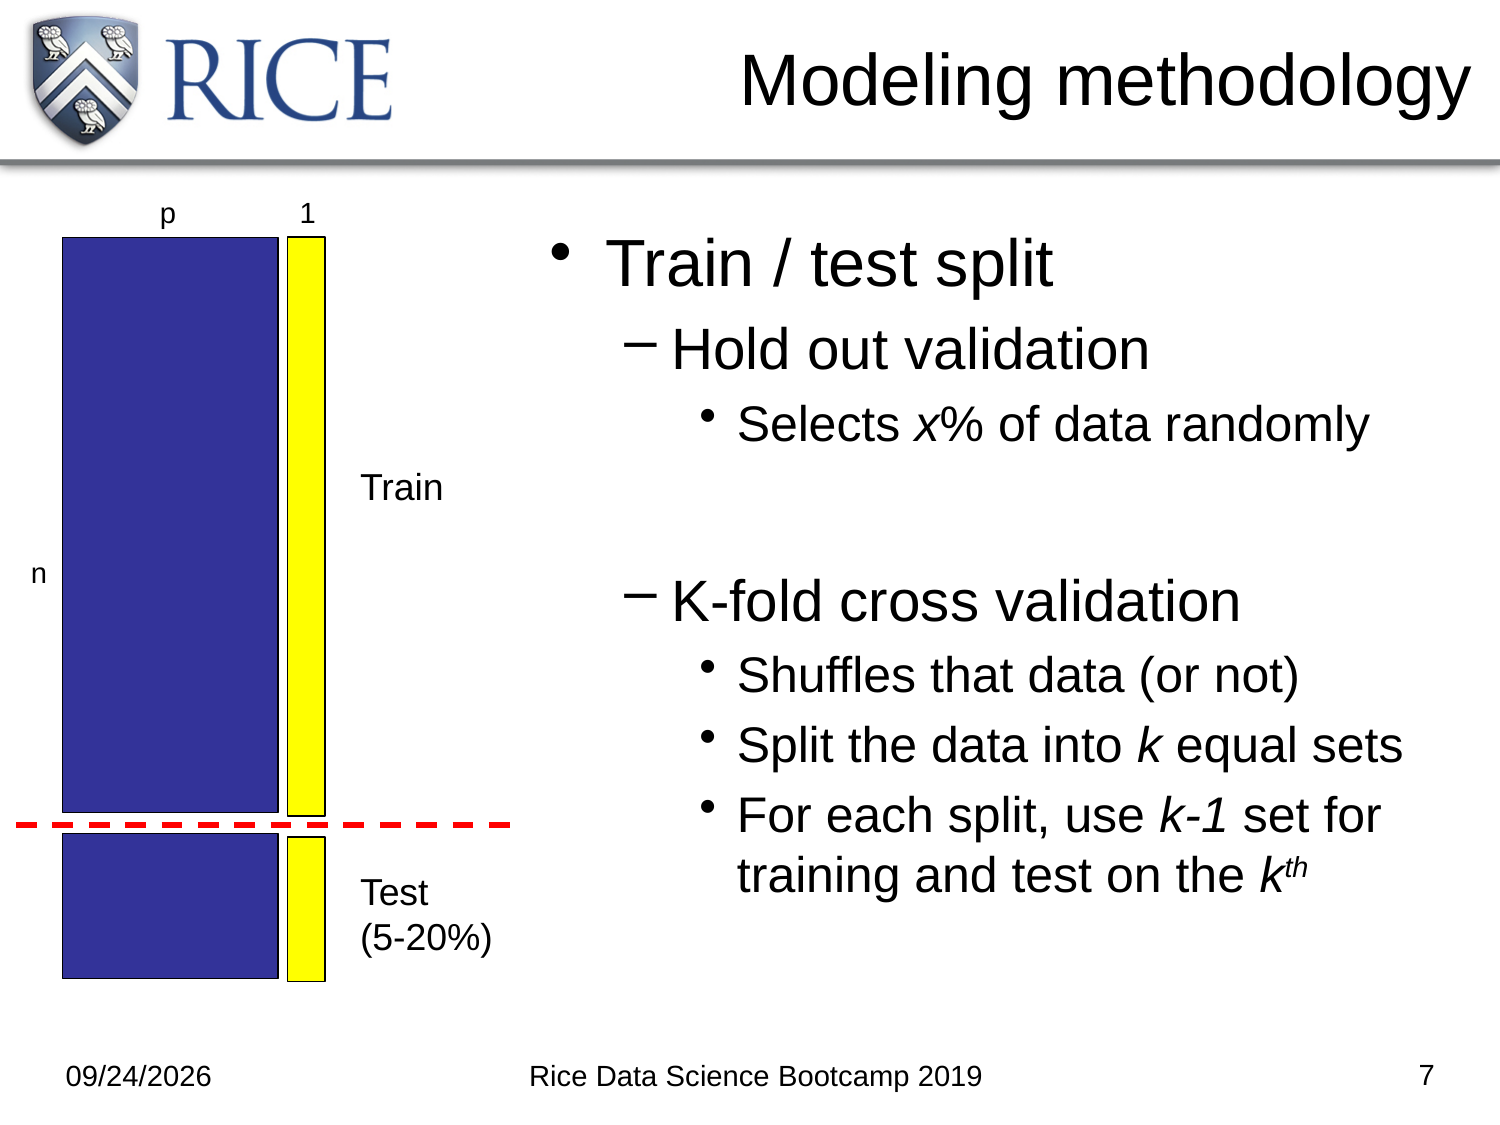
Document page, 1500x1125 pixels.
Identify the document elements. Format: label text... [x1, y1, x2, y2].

footer Rice Data Science Bootcamp 2019 [425, 1050, 1088, 1100]
list Train / test split Hold out validation Selects x% of data randomly K-fold cross validation Shuffles that data (or not) Split the data into k equal sets For each split, use k-1 set for training and test on the kth [534, 212, 1450, 1025]
picture [0, 0, 1500, 1125]
slide_number 18 [1137, 1048, 1450, 1099]
text_box [62, 833, 279, 979]
title Modeling methodology [425, 1, 1488, 152]
text_box [287, 836, 325, 982]
text_box [287, 237, 325, 817]
text_box Train Test (5-20%) [345, 230, 561, 966]
text_box p 1 [62, 187, 413, 237]
slide_number 08/13/2019 [50, 1050, 364, 1100]
text_box [62, 237, 279, 813]
text_box n [16, 547, 73, 598]
